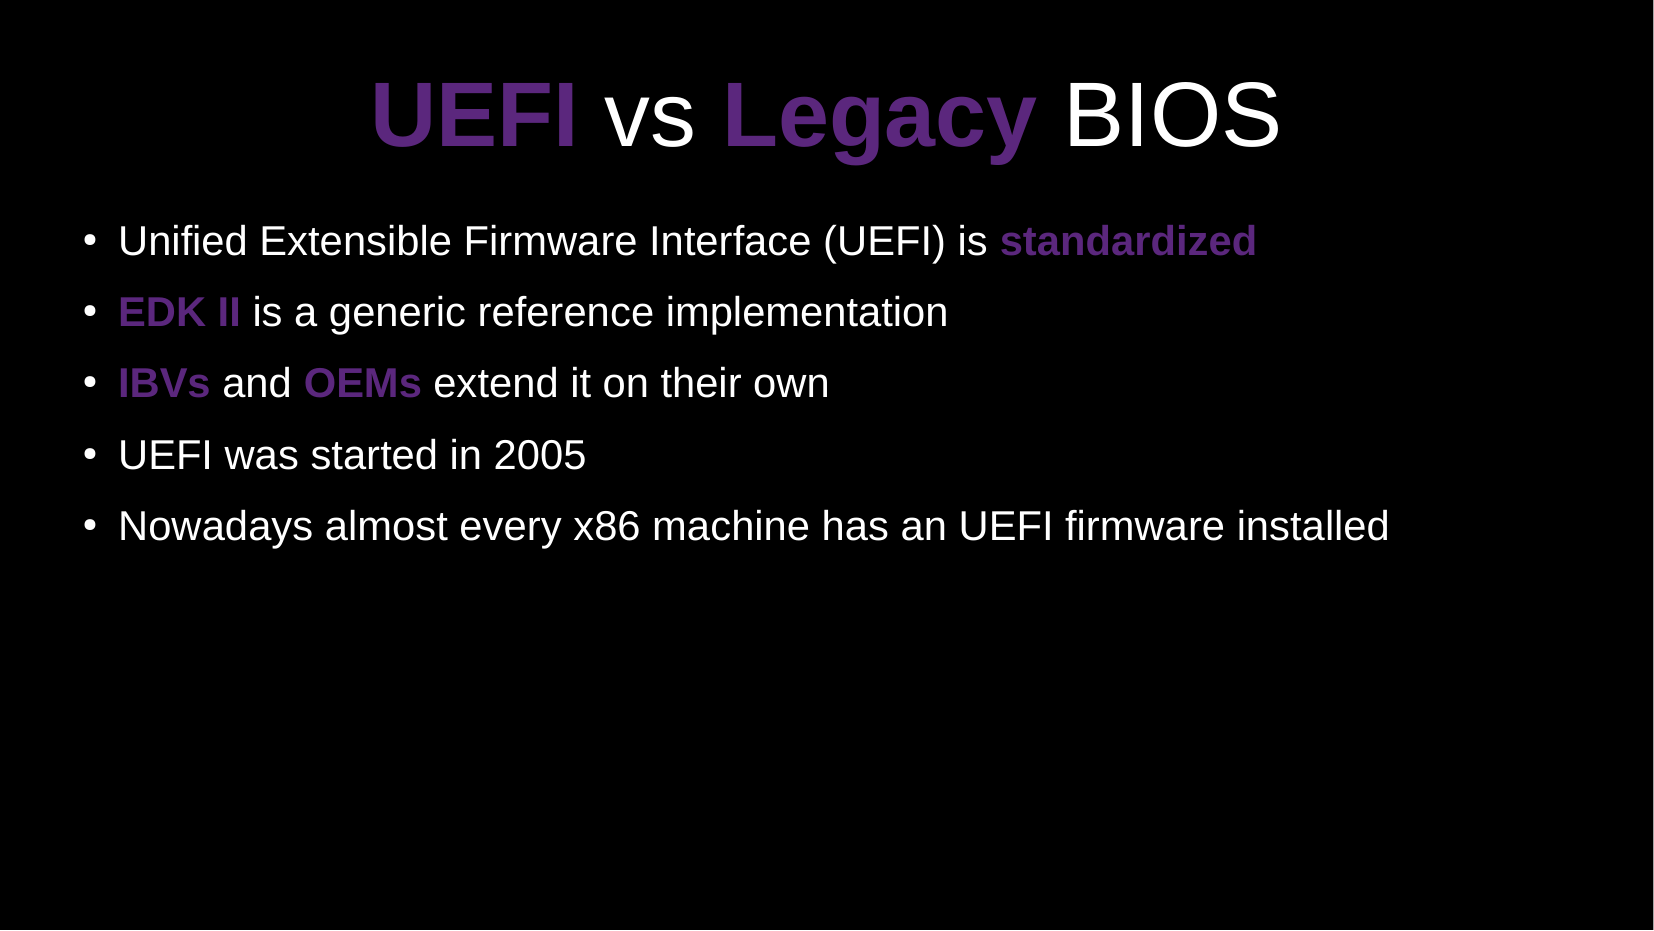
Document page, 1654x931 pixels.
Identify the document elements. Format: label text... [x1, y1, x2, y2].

subtitle Unified Extensible Firmware Interface (UEFI) is standardized EDK II is a generic reference implementation IBVs and OEMs extend it on their own UEFI was started in 2005 Nowadays almost every x86 machine has an UEFI firmware installed [82, 217, 1571, 758]
title UEFI vs Legacy BIOS [82, 37, 1571, 193]
